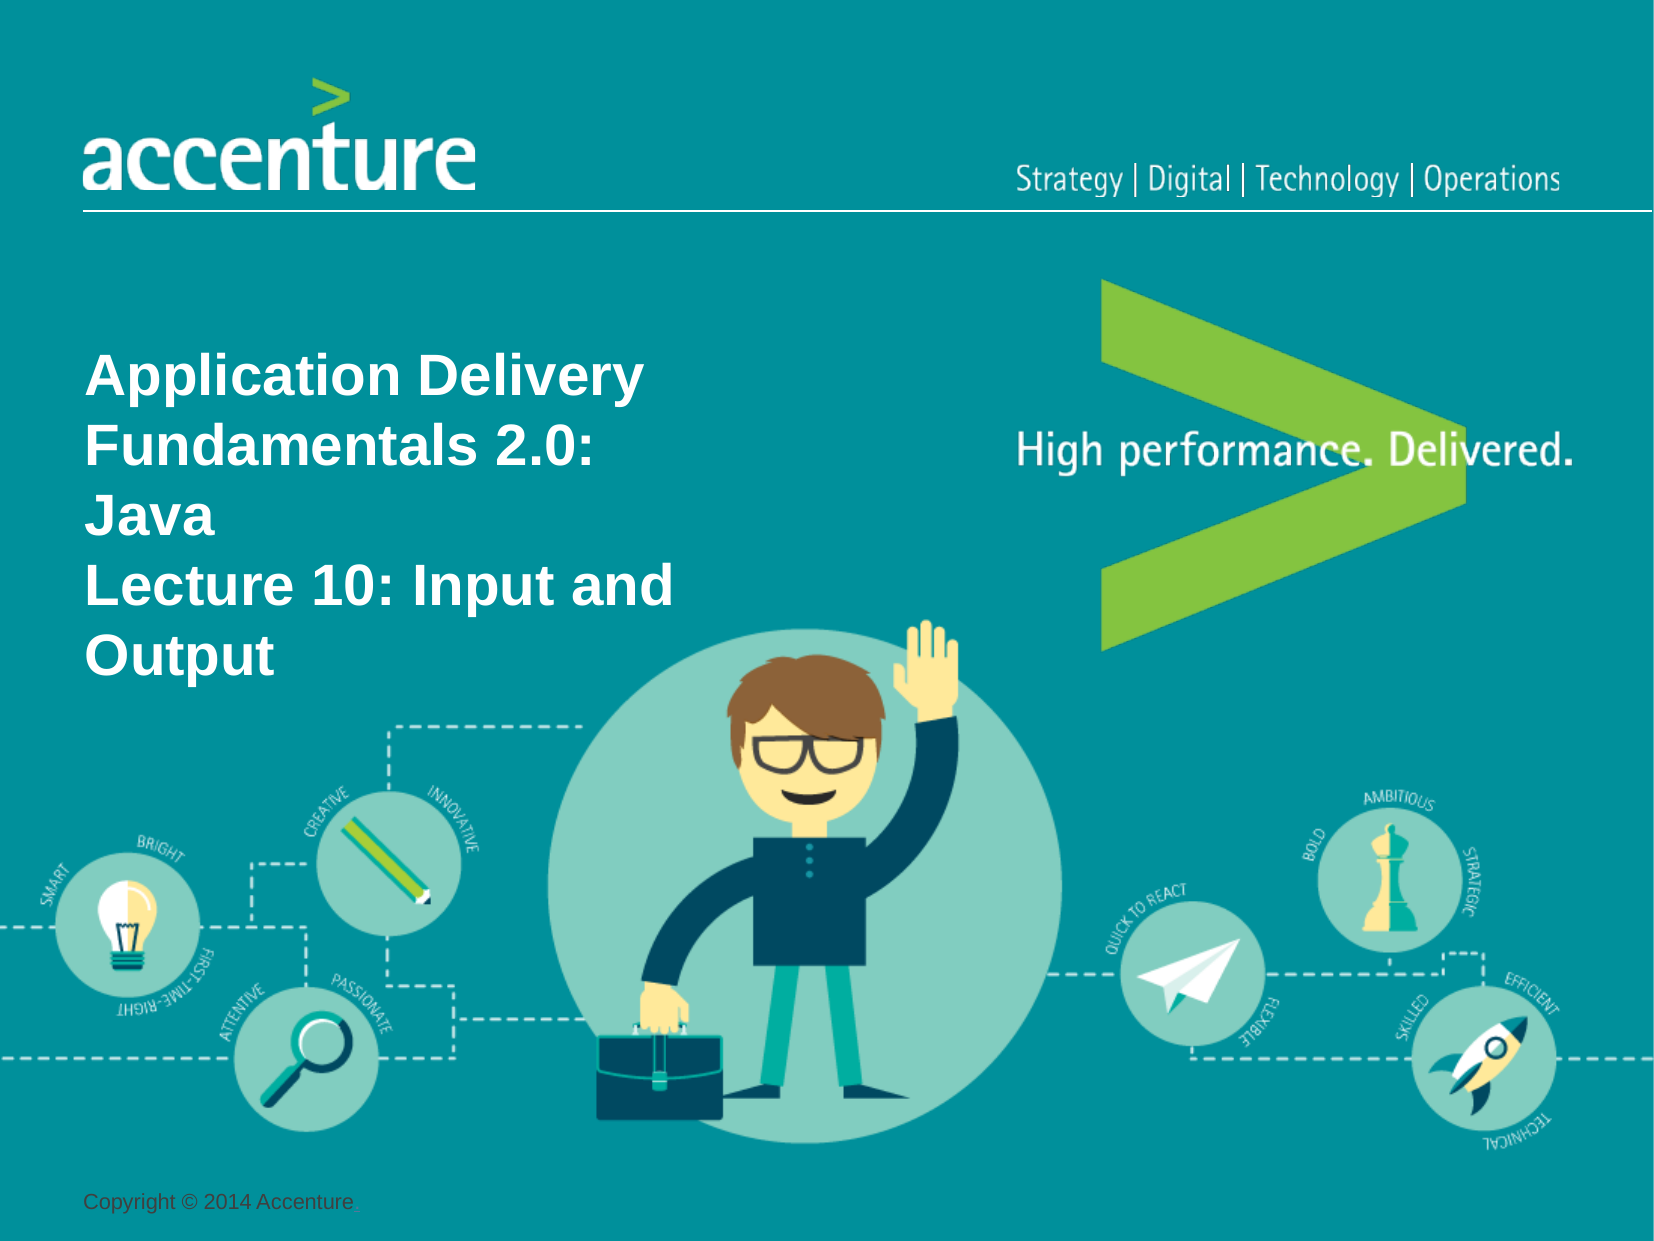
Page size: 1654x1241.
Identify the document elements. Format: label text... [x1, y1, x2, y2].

title Application Delivery Fundamentals 2.0: Java Lecture 10: Input and Output [84, 329, 747, 434]
picture [0, 0, 1654, 1241]
